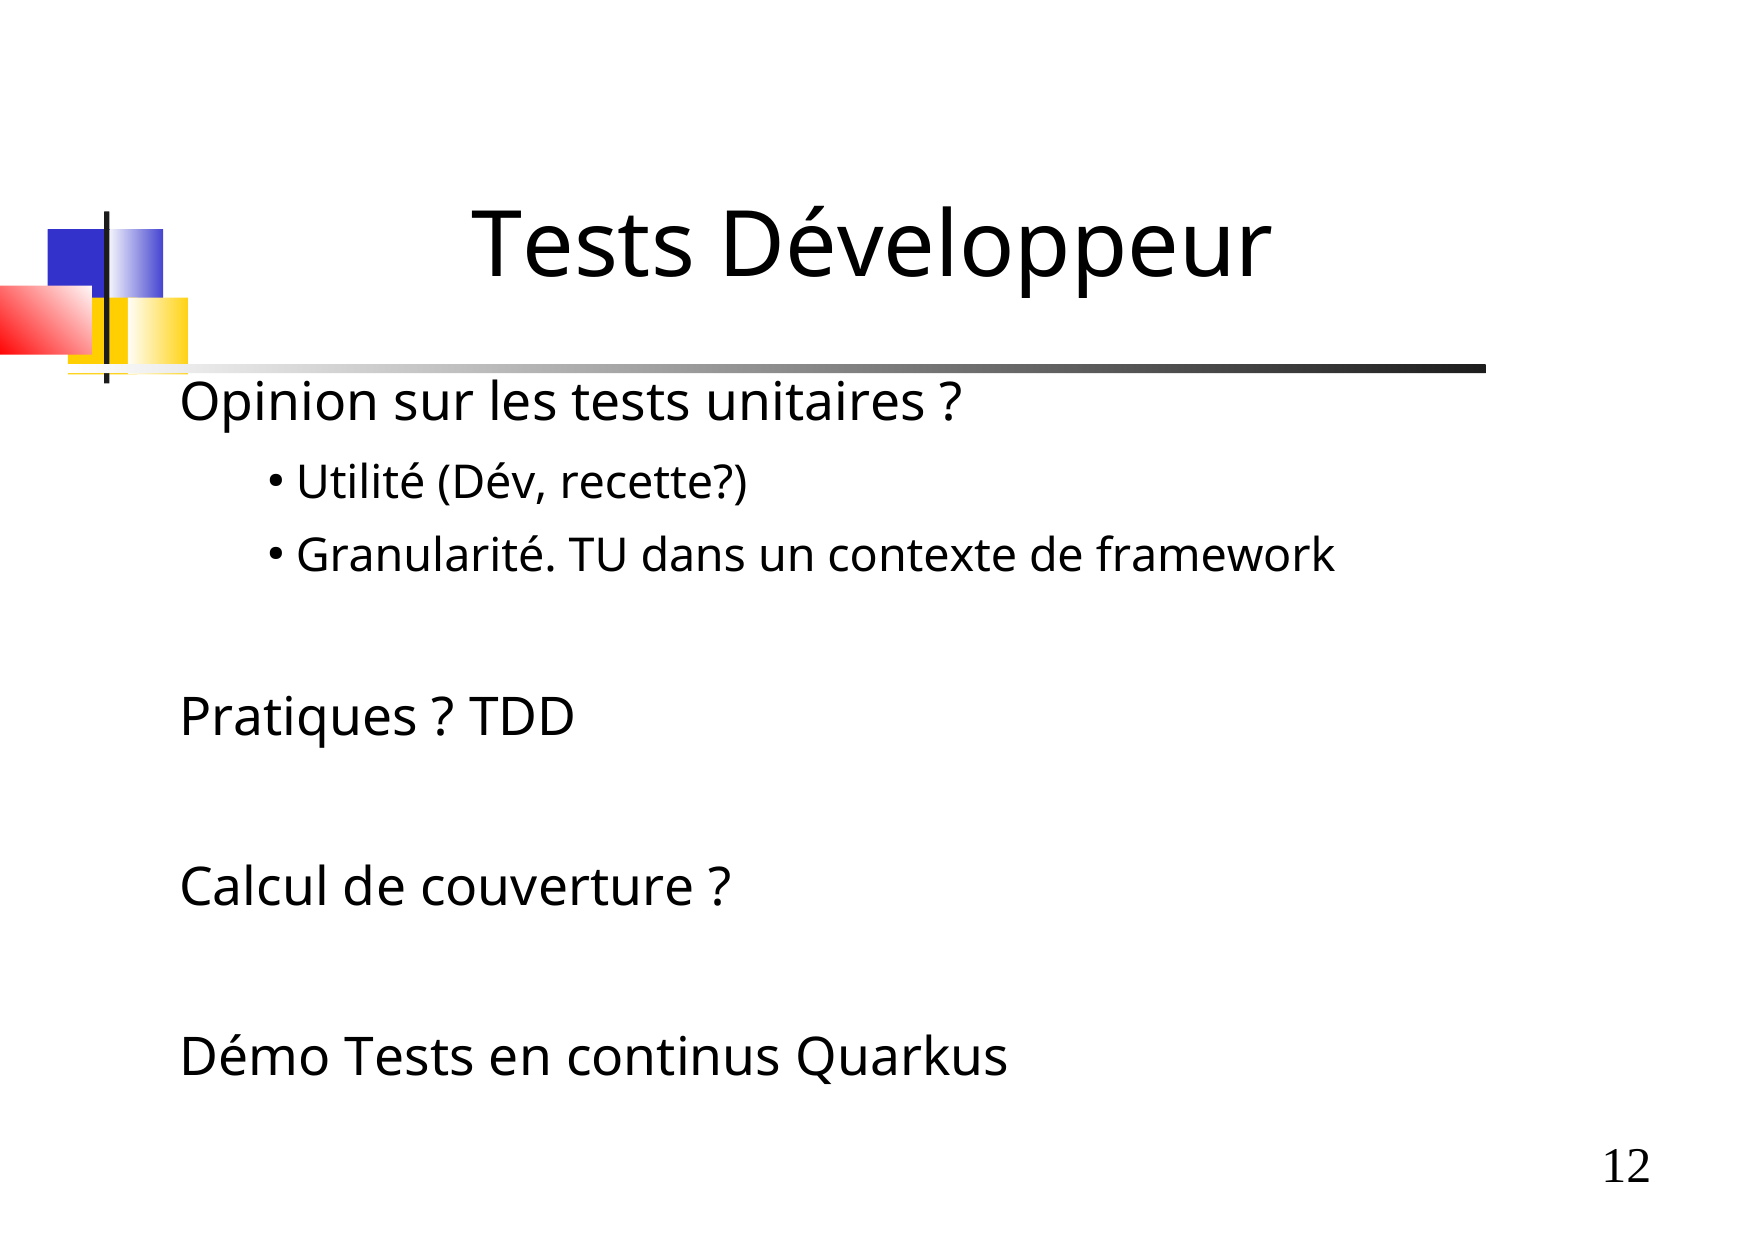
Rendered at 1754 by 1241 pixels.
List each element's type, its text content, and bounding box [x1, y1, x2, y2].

title Tests Développeur [179, 139, 1567, 351]
list Opinion sur les tests unitaires ? Utilité (Dév, recette?) Granularité. TU dans un contexte de framework Pratiques ? TDD Calcul de couverture ? Démo Tests en continus Quarkus [179, 371, 1567, 1091]
